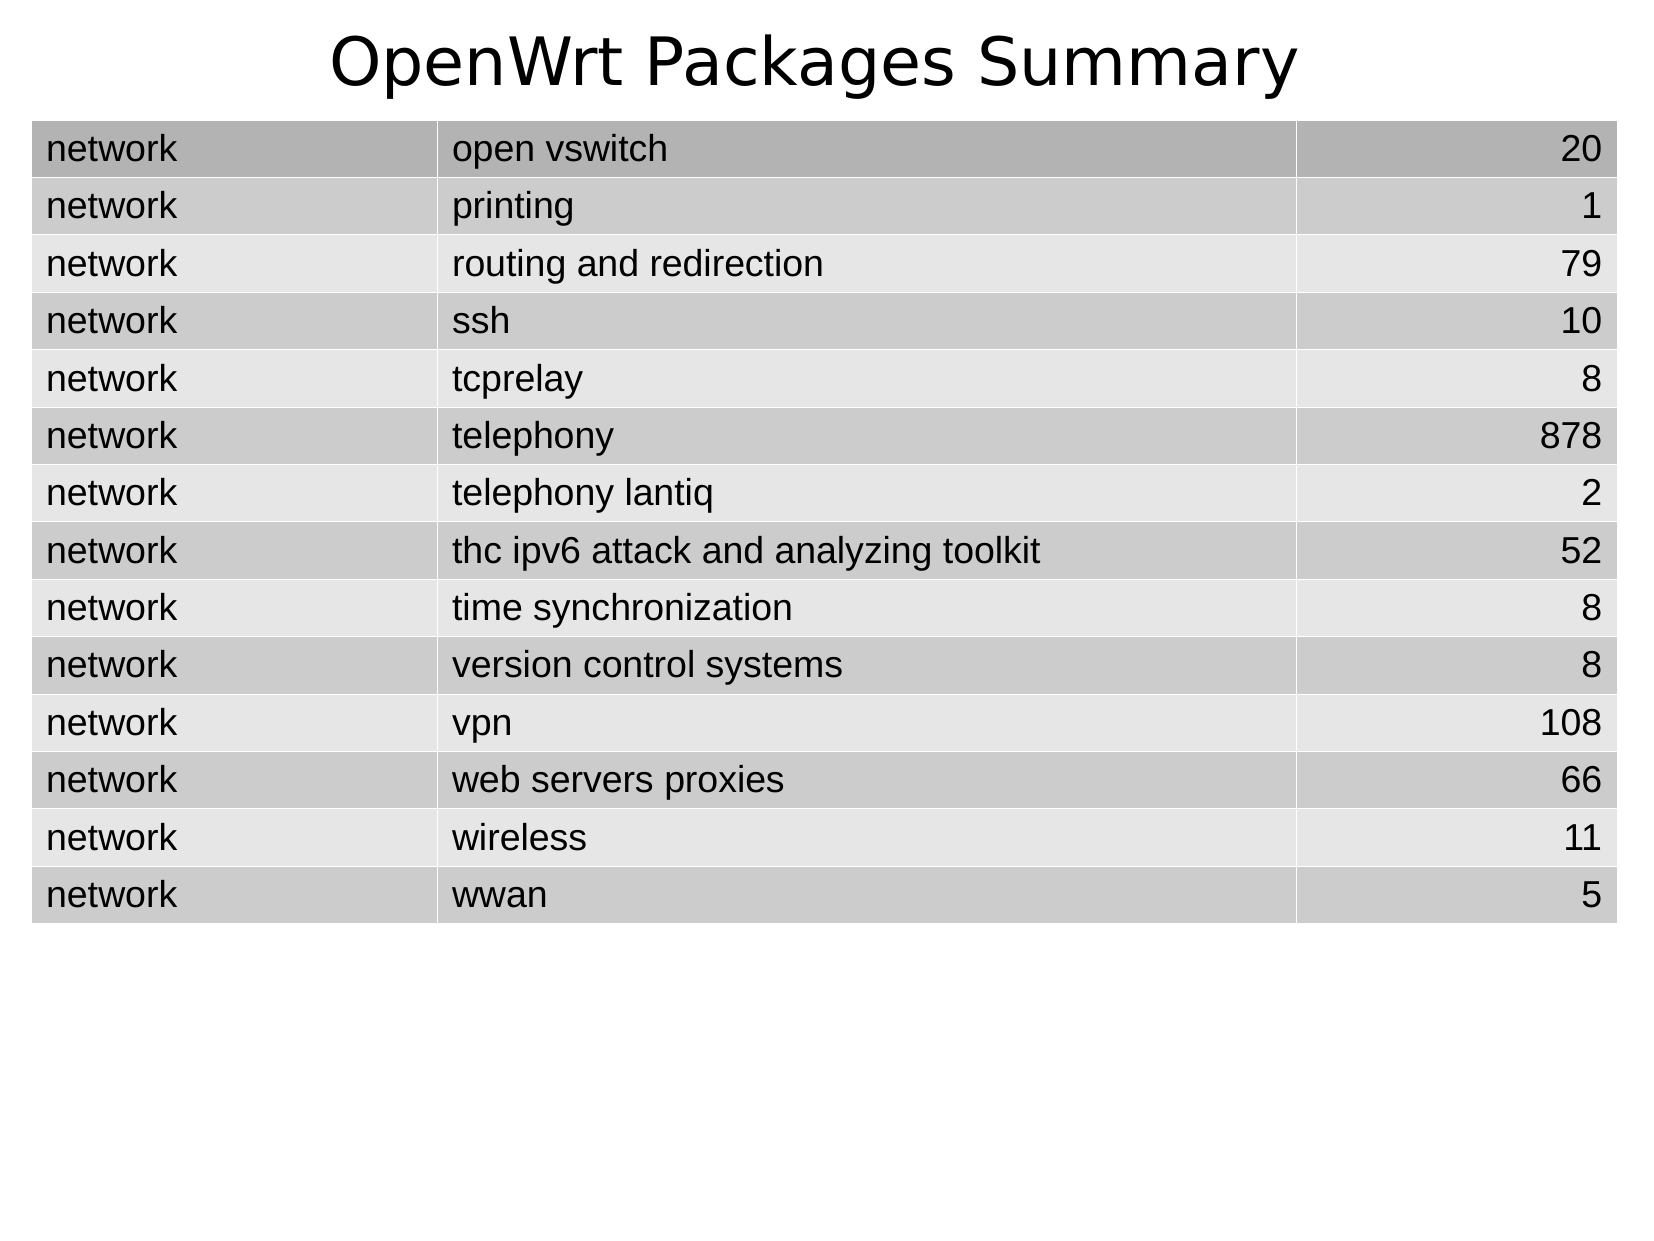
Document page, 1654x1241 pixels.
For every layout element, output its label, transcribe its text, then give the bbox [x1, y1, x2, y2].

table_cell version control systems [438, 637, 1296, 694]
title OpenWrt Packages Summary [70, 23, 1560, 102]
table_cell thc ipv6 attack and analyzing toolkit [438, 522, 1296, 579]
table_cell printing [438, 178, 1296, 234]
table_cell tcprelay [438, 350, 1296, 407]
table_cell wwan [438, 867, 1296, 923]
table_cell 5 [1297, 867, 1617, 923]
table_header open vswitch [438, 121, 1296, 177]
table_cell network [32, 235, 437, 292]
table_cell network [32, 293, 437, 349]
table_cell network [32, 465, 437, 521]
table_cell network [32, 522, 437, 579]
table_cell 11 [1297, 809, 1617, 866]
table_cell network [32, 695, 437, 751]
table_cell network [32, 350, 437, 407]
table_cell 52 [1297, 522, 1617, 579]
table_cell network [32, 408, 437, 464]
table_cell wireless [438, 809, 1296, 866]
table_cell 8 [1297, 580, 1617, 636]
table_cell 108 [1297, 695, 1617, 751]
table_cell telephony [438, 408, 1296, 464]
table_cell vpn [438, 695, 1296, 751]
table_cell network [32, 867, 437, 923]
table_header network [32, 121, 437, 177]
table_cell 2 [1297, 465, 1617, 521]
table_cell network [32, 580, 437, 636]
table_header 20 [1297, 121, 1617, 177]
table_cell network [32, 809, 437, 866]
table_cell 10 [1297, 293, 1617, 349]
table_cell 8 [1297, 637, 1617, 694]
table_cell ssh [438, 293, 1296, 349]
table_cell 878 [1297, 408, 1617, 464]
table_cell network [32, 752, 437, 808]
table_cell telephony lantiq [438, 465, 1296, 521]
table_cell 1 [1297, 178, 1617, 234]
table_cell time synchronization [438, 580, 1296, 636]
table_cell 8 [1297, 350, 1617, 407]
table_cell routing and redirection [438, 235, 1296, 292]
table_cell network [32, 178, 437, 234]
table_cell 79 [1297, 235, 1617, 292]
table_cell 66 [1297, 752, 1617, 808]
table_cell web servers proxies [438, 752, 1296, 808]
table_cell network [32, 637, 437, 694]
